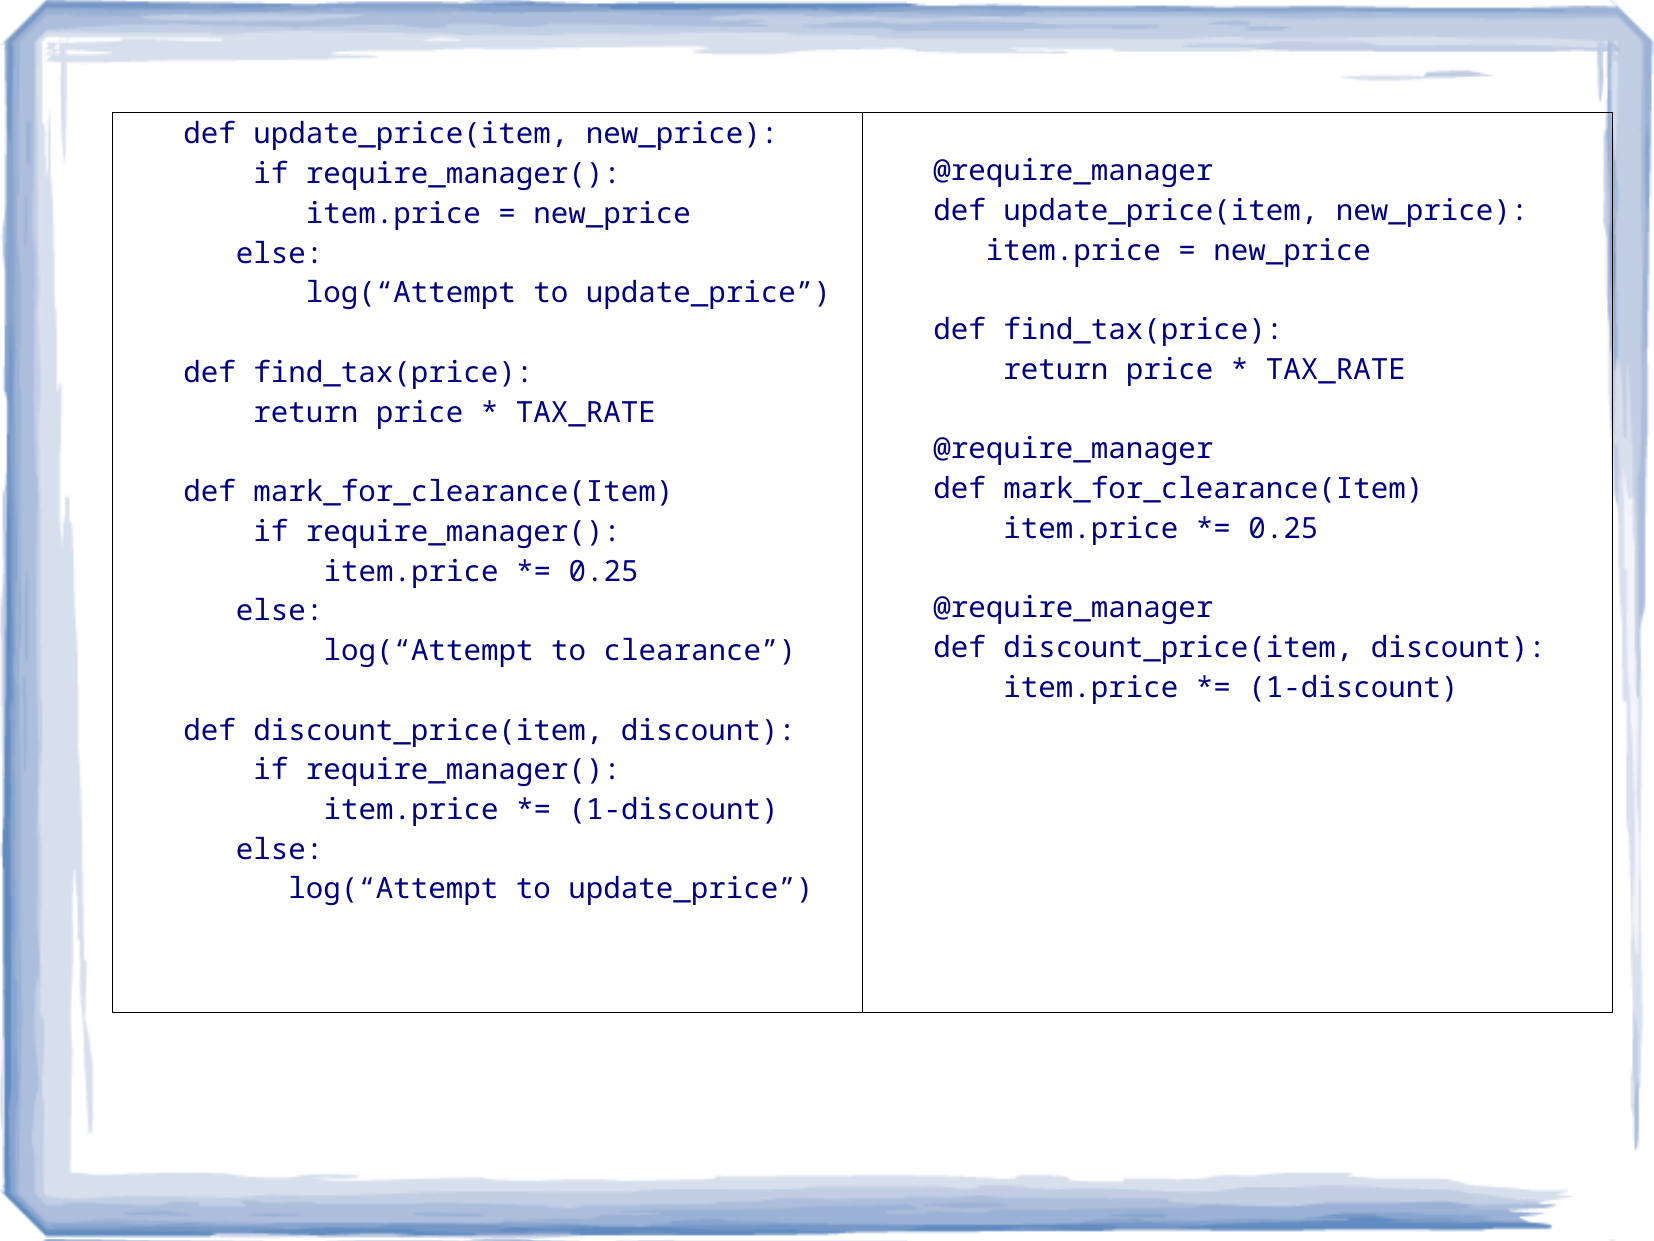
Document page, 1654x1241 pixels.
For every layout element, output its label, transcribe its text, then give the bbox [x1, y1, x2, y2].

list @require_manager def update_price(item, new_price): item.price = new_price def find_tax(price): return price * TAX_RATE @require_manager def mark_for_clearance(Item) item.price *= 0.25 @require_manager def discount_price(item, discount): item.price *= (1-discount) [862, 112, 1613, 1013]
list def update_price(item, new_price): if require_manager(): item.price = new_price else: log(“Attempt to update_price”) def find_tax(price): return price * TAX_RATE def mark_for_clearance(Item) if require_manager(): item.price *= 0.25 else: log(“Attempt to clearance”) def discount_price(item, discount): if require_manager(): item.price *= (1-discount) else: log(“Attempt to update_price”) [112, 112, 862, 1013]
picture [0, 0, 1654, 1241]
